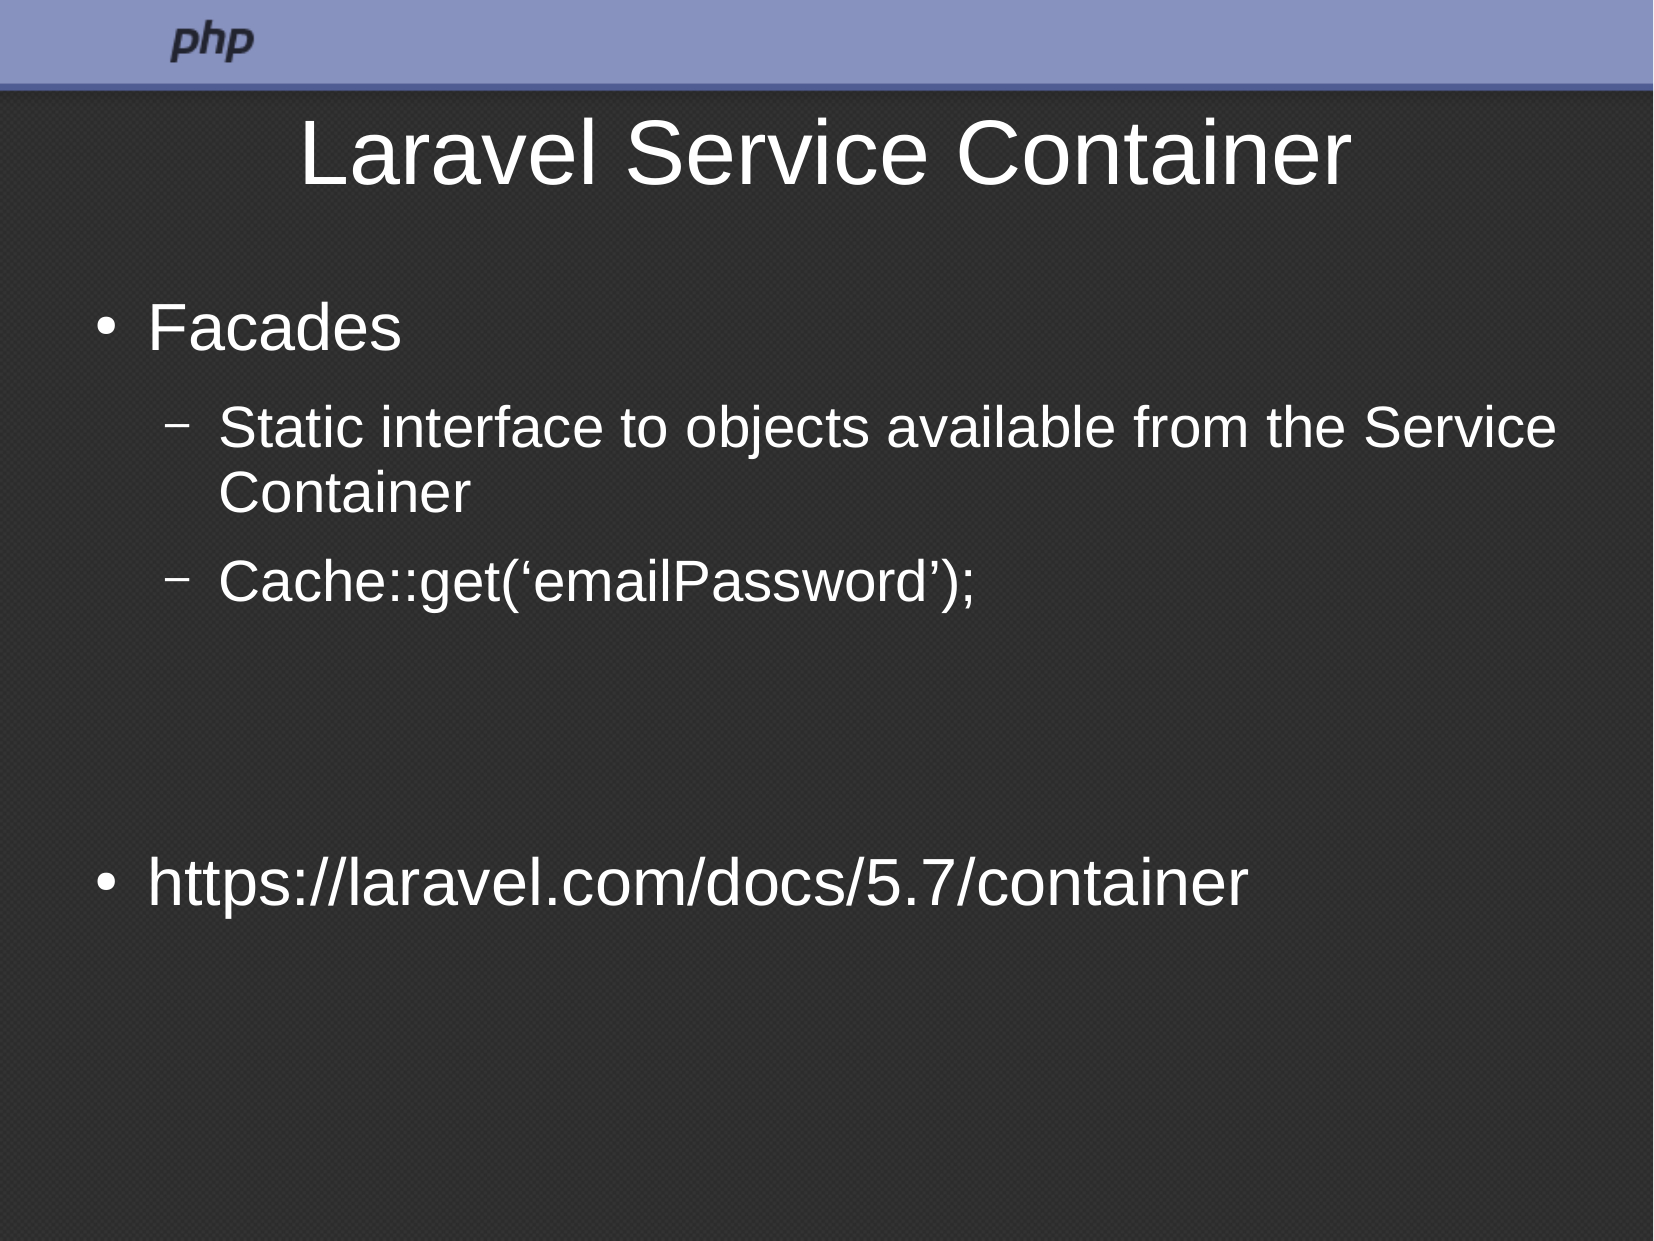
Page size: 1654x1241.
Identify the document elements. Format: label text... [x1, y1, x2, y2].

picture [0, 0, 1654, 1241]
list Facades Static interface to objects available from the Service Container Cache::get(‘emailPassword’); https://laravel.com/docs/5.7/container [76, 290, 1565, 1010]
title Laravel Service Container [82, 49, 1571, 257]
